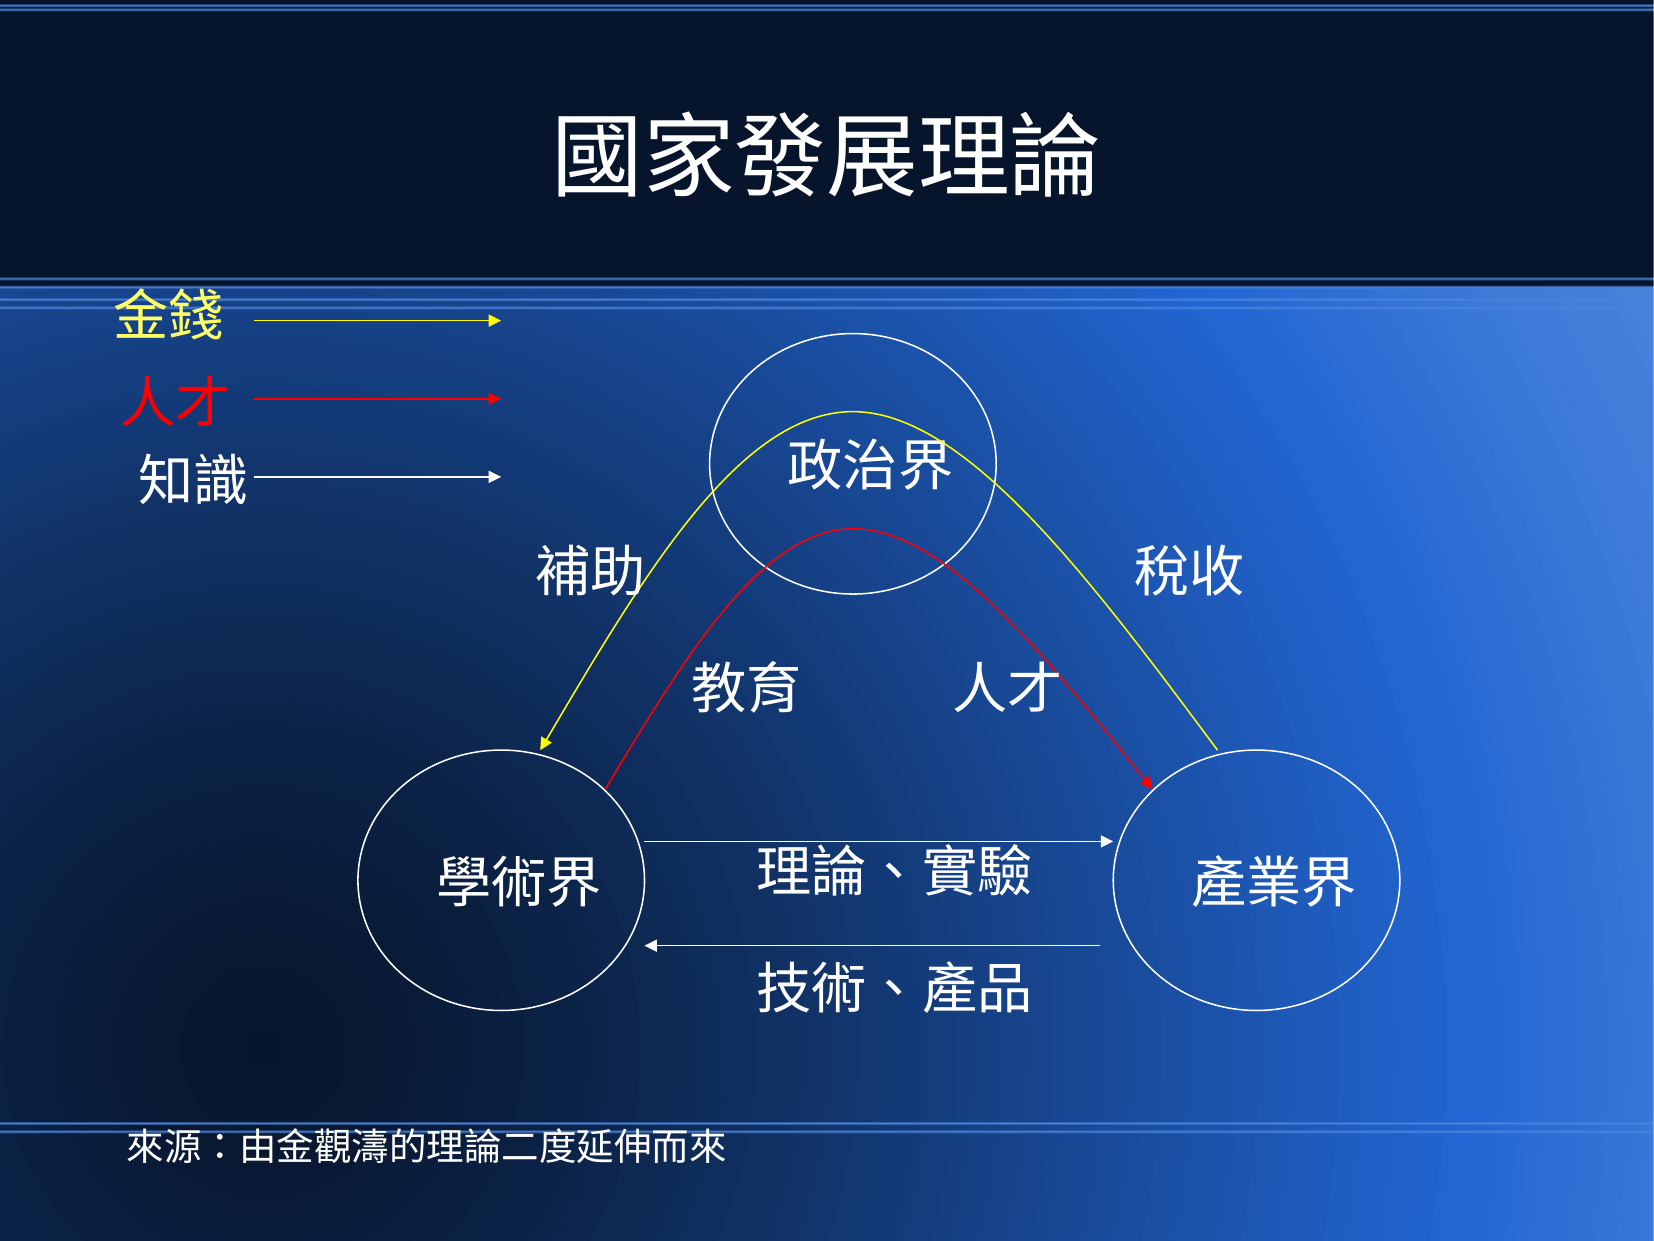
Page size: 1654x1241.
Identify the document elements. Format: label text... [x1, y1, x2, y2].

text_box 稅收 [1084, 528, 1260, 611]
text_box 政治界 [713, 413, 995, 566]
text_box 技術、產品 [706, 945, 1048, 1028]
text_box 政治界 [928, 444, 940, 450]
text_box 補助 [485, 528, 661, 611]
text_box 政治界 [928, 453, 940, 459]
text_box 理論、實驗 [706, 828, 1048, 911]
text_box 政治界 [911, 453, 923, 459]
title 國家發展理論 [82, 49, 1571, 257]
text_box 教育 [641, 646, 817, 728]
text_box 學術界 [357, 750, 645, 1011]
text_box 知識 [88, 437, 264, 520]
text_box 人才 [105, 359, 247, 437]
text_box 人才 [902, 646, 1078, 728]
picture [0, 0, 1654, 1241]
text_box 政治界 [709, 333, 997, 490]
text_box 金錢 [98, 272, 240, 355]
text_box 政治界 [766, 530, 944, 595]
text_box 政治界 [911, 444, 923, 450]
text_box 來源：由金觀濤的理論二度延伸而來 [76, 1114, 742, 1176]
text_box 產業界 [1113, 750, 1400, 1011]
